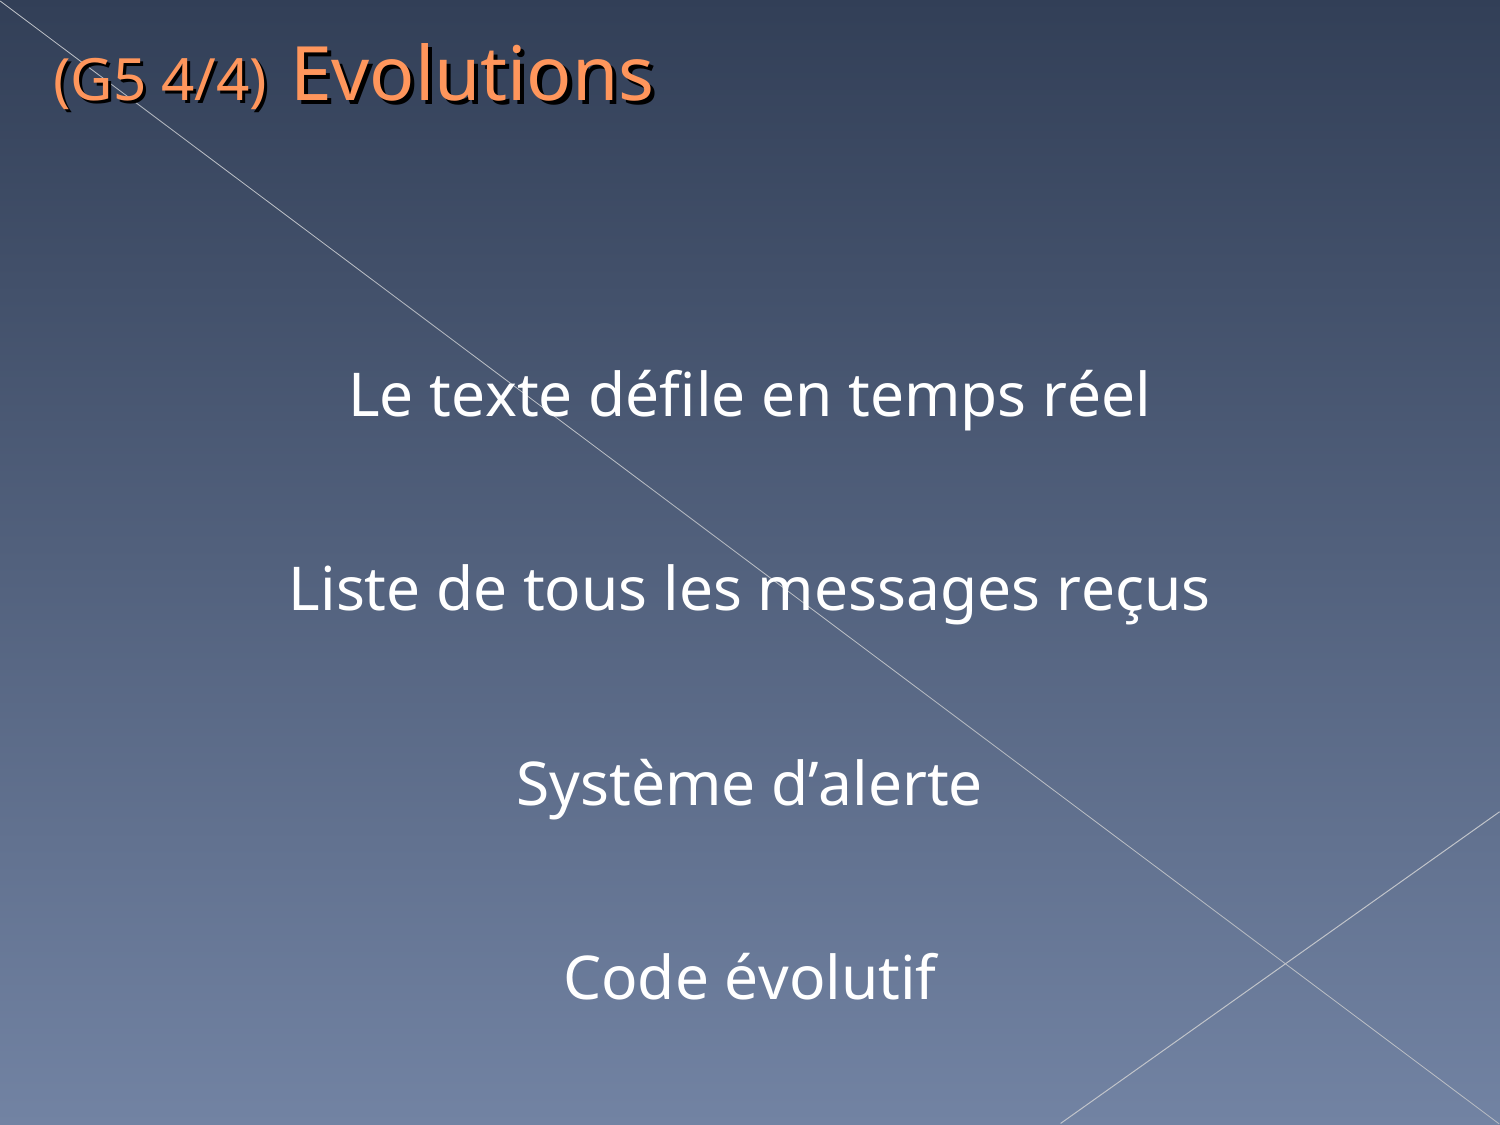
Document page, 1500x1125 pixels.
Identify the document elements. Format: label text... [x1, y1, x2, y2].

text_box Le texte défile en temps réel Liste de tous les messages reçus Système d’alerte Code évolutif [75, 308, 1426, 1060]
title (G5 4/4) Evolutions [0, 13, 1262, 119]
